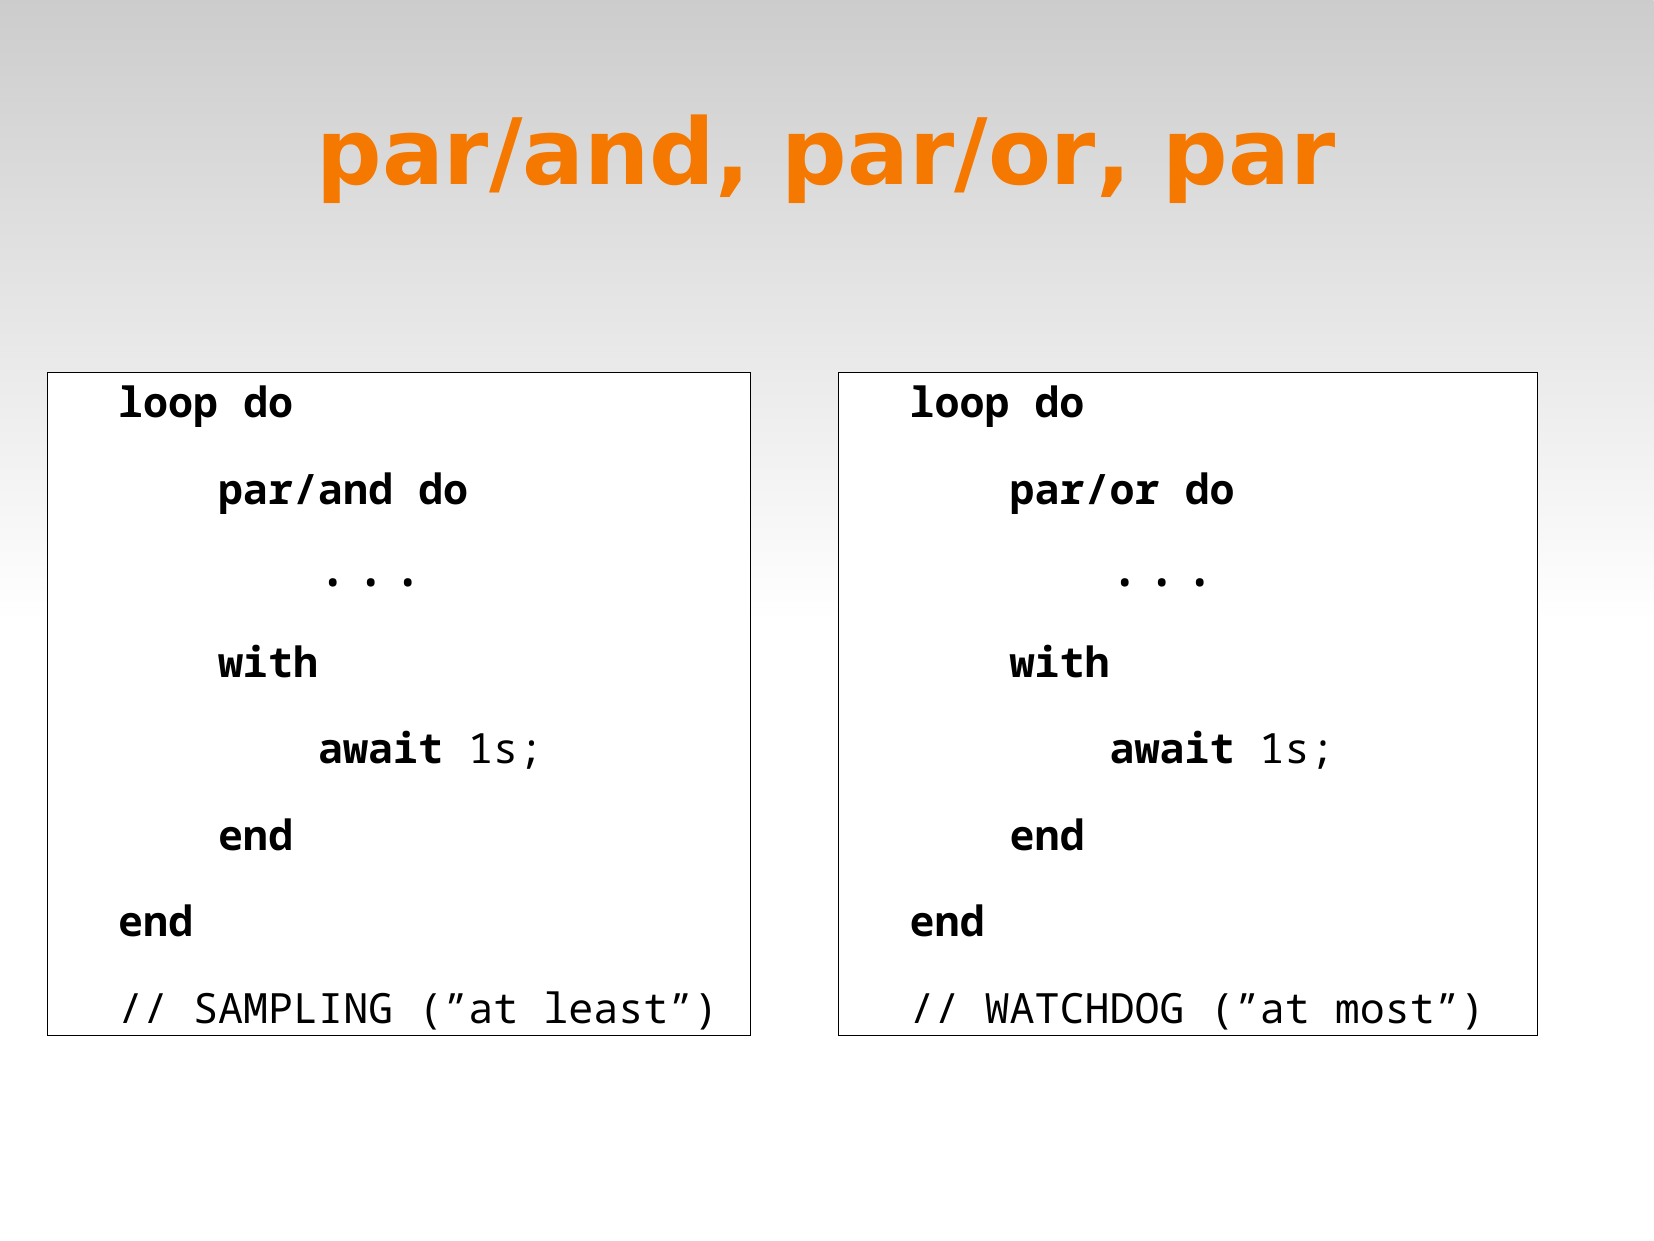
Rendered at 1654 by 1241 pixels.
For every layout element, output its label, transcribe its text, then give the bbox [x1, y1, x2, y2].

list loop do par/and do await A; with await 1s; end end // SAMPLING (”at least”) [47, 372, 751, 1021]
text_box ... [300, 512, 638, 601]
text_box ... [1091, 512, 1429, 601]
title par/and, par/or, par [82, 49, 1571, 257]
list loop do par/or do await A; with await 1s; end end // WATCHDOG (”at most”) [838, 372, 1538, 1021]
